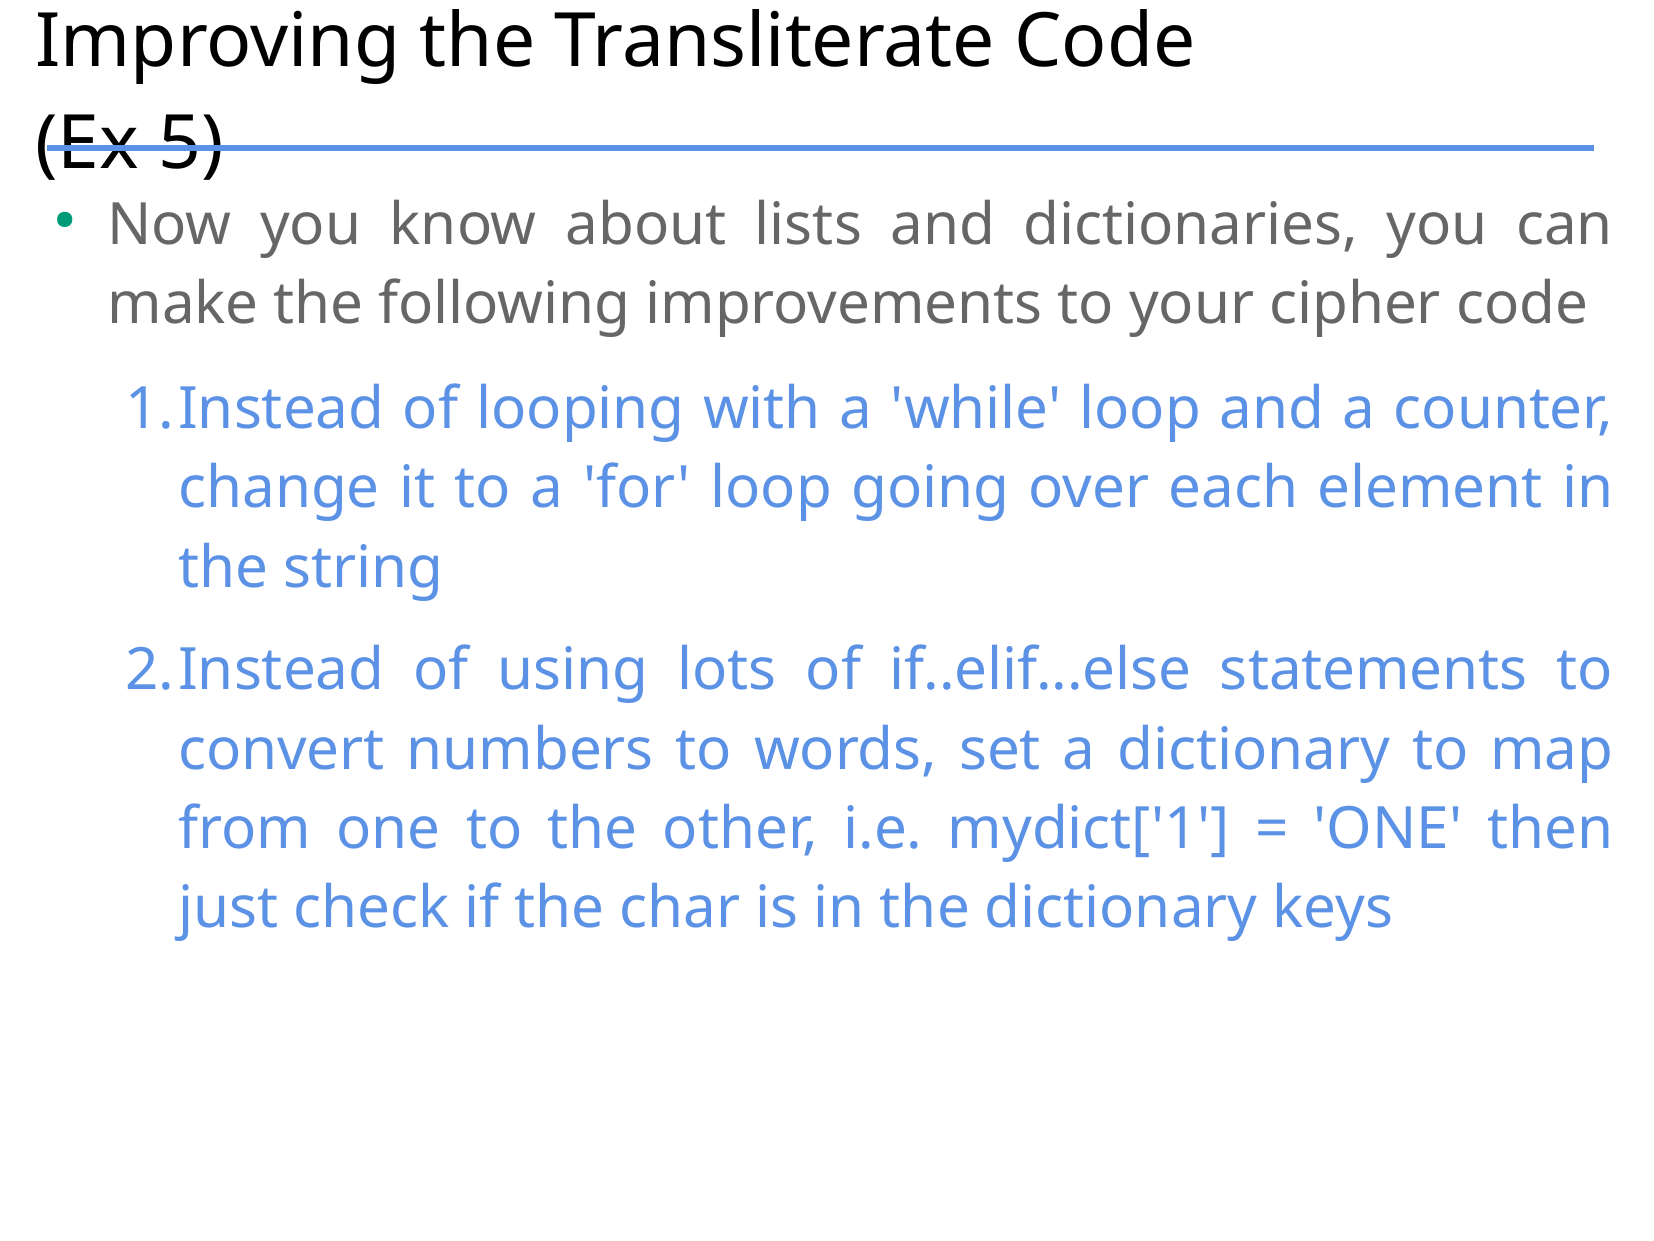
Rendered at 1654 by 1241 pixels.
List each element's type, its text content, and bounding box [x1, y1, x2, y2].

title Improving the Transliterate Code (Ex 5) [35, 29, 1217, 148]
list Now you know about lists and dictionaries, you can make the following improvements to your cipher code Instead of looping with a 'while' loop and a counter, change it to a 'for' loop going over each element in the string Instead of using lots of if..elif...else statements to convert numbers to words, set a dictionary to map from one to the other, i.e. mydict['1'] = 'ONE' then just check if the char is in the dictionary keys [36, 182, 1614, 1204]
